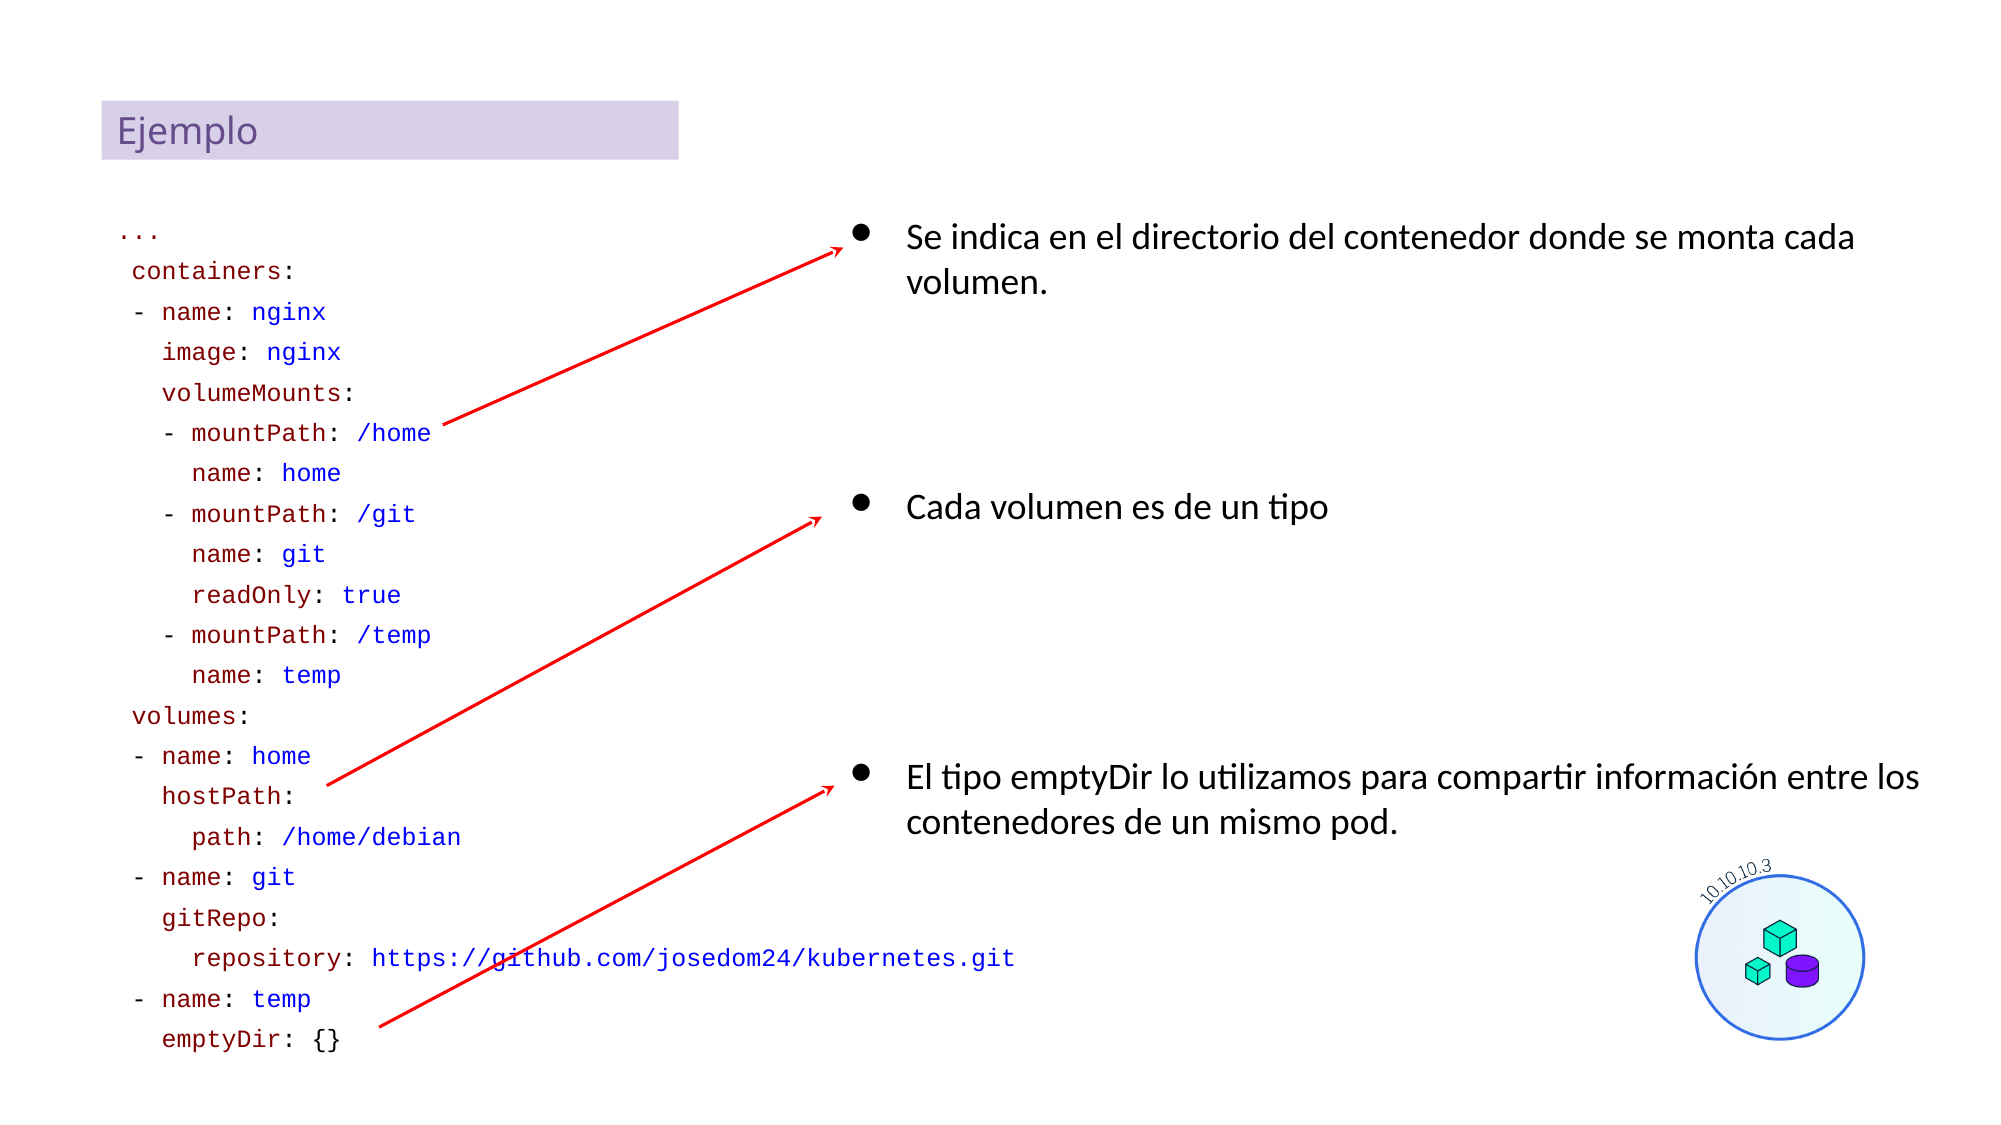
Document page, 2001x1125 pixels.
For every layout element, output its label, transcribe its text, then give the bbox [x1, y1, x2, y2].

picture [1685, 839, 1882, 1052]
text_box Ejemplo [101, 100, 679, 160]
text_box ... containers: - name: nginx image: nginx volumeMounts: - mountPath: /home name: home - mountPath: /git name: git readOnly: true - mountPath: /temp name: temp volumes: - name: home hostPath: path: /home/debian - name: git gitRepo: repository: https://github.com/josedom24/kubernetes.git - name: temp emptyDir: {} [101, 196, 816, 409]
text_box ... containers: - name: nginx image: nginx volumeMounts: - mountPath: /home name: home - mountPath: /git name: git readOnly: true - mountPath: /temp name: temp volumes: - name: home hostPath: path: /home/debian - name: git gitRepo: repository: https://github.com/josedom24/kubernetes.git - name: temp emptyDir: {} [485, 262, 816, 409]
text_box Se indica en el directorio del contenedor donde se monta cada volumen. Cada volumen es de un tipo El tipo emptyDir lo utilizamos para compartir información entre los contenedores de un mismo pod. [816, 196, 1960, 1025]
